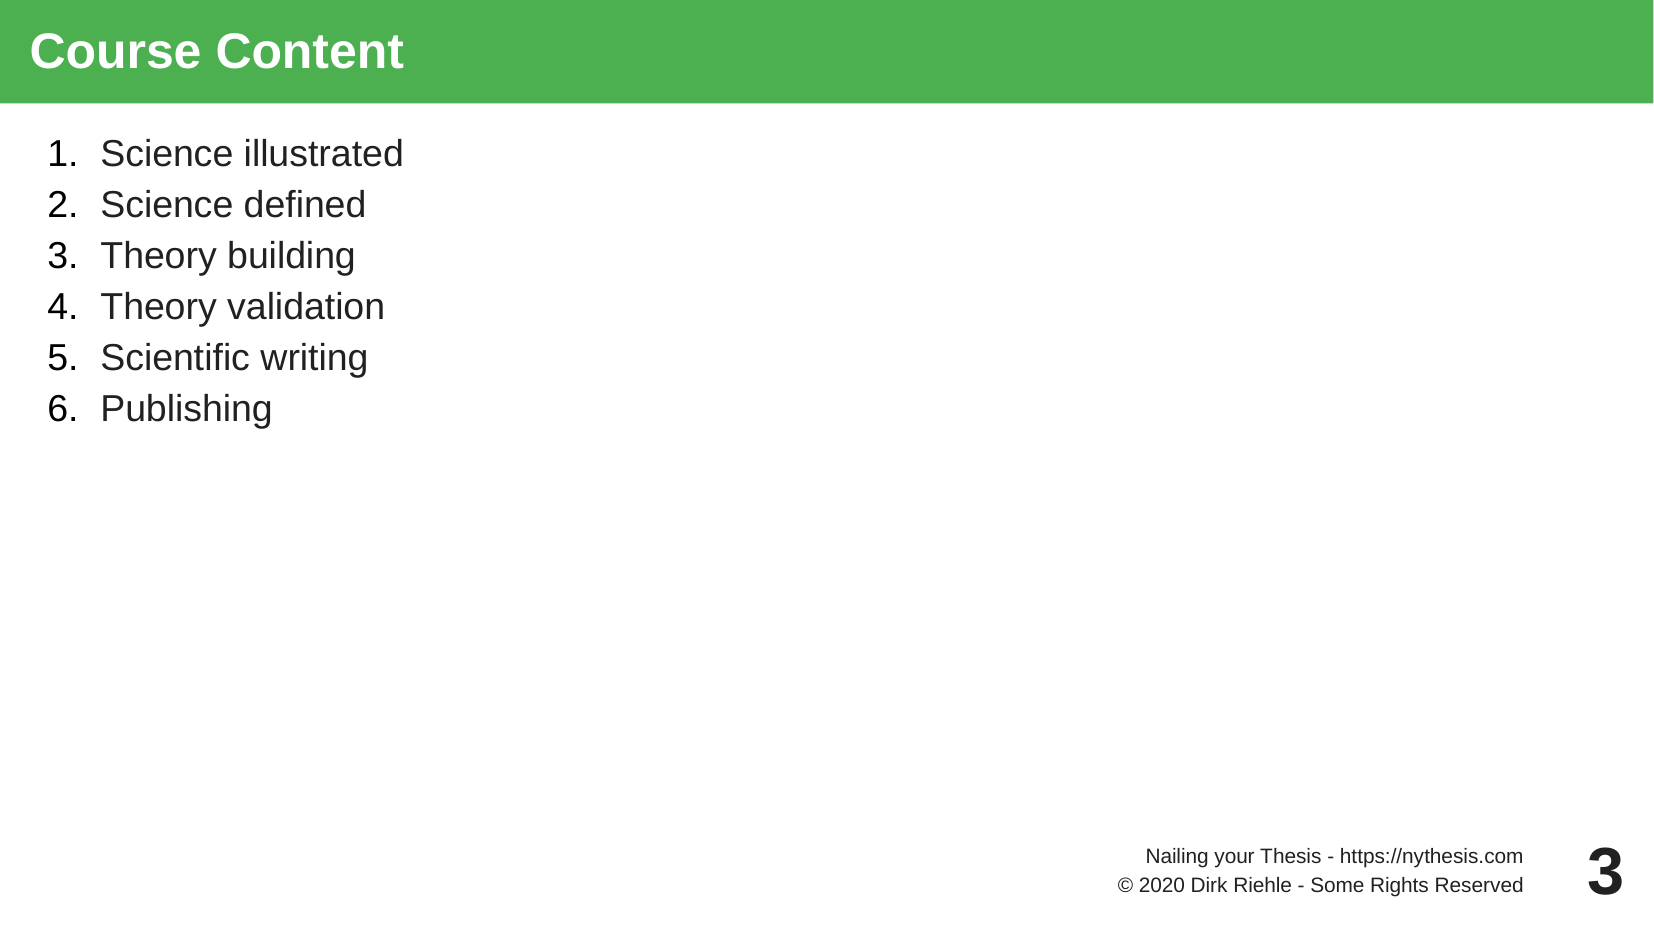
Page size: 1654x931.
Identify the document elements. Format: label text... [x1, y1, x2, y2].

list Science illustrated Science defined Theory building Theory validation Scientific writing Publishing [29, 132, 1625, 813]
title Course Content [0, 0, 1654, 104]
